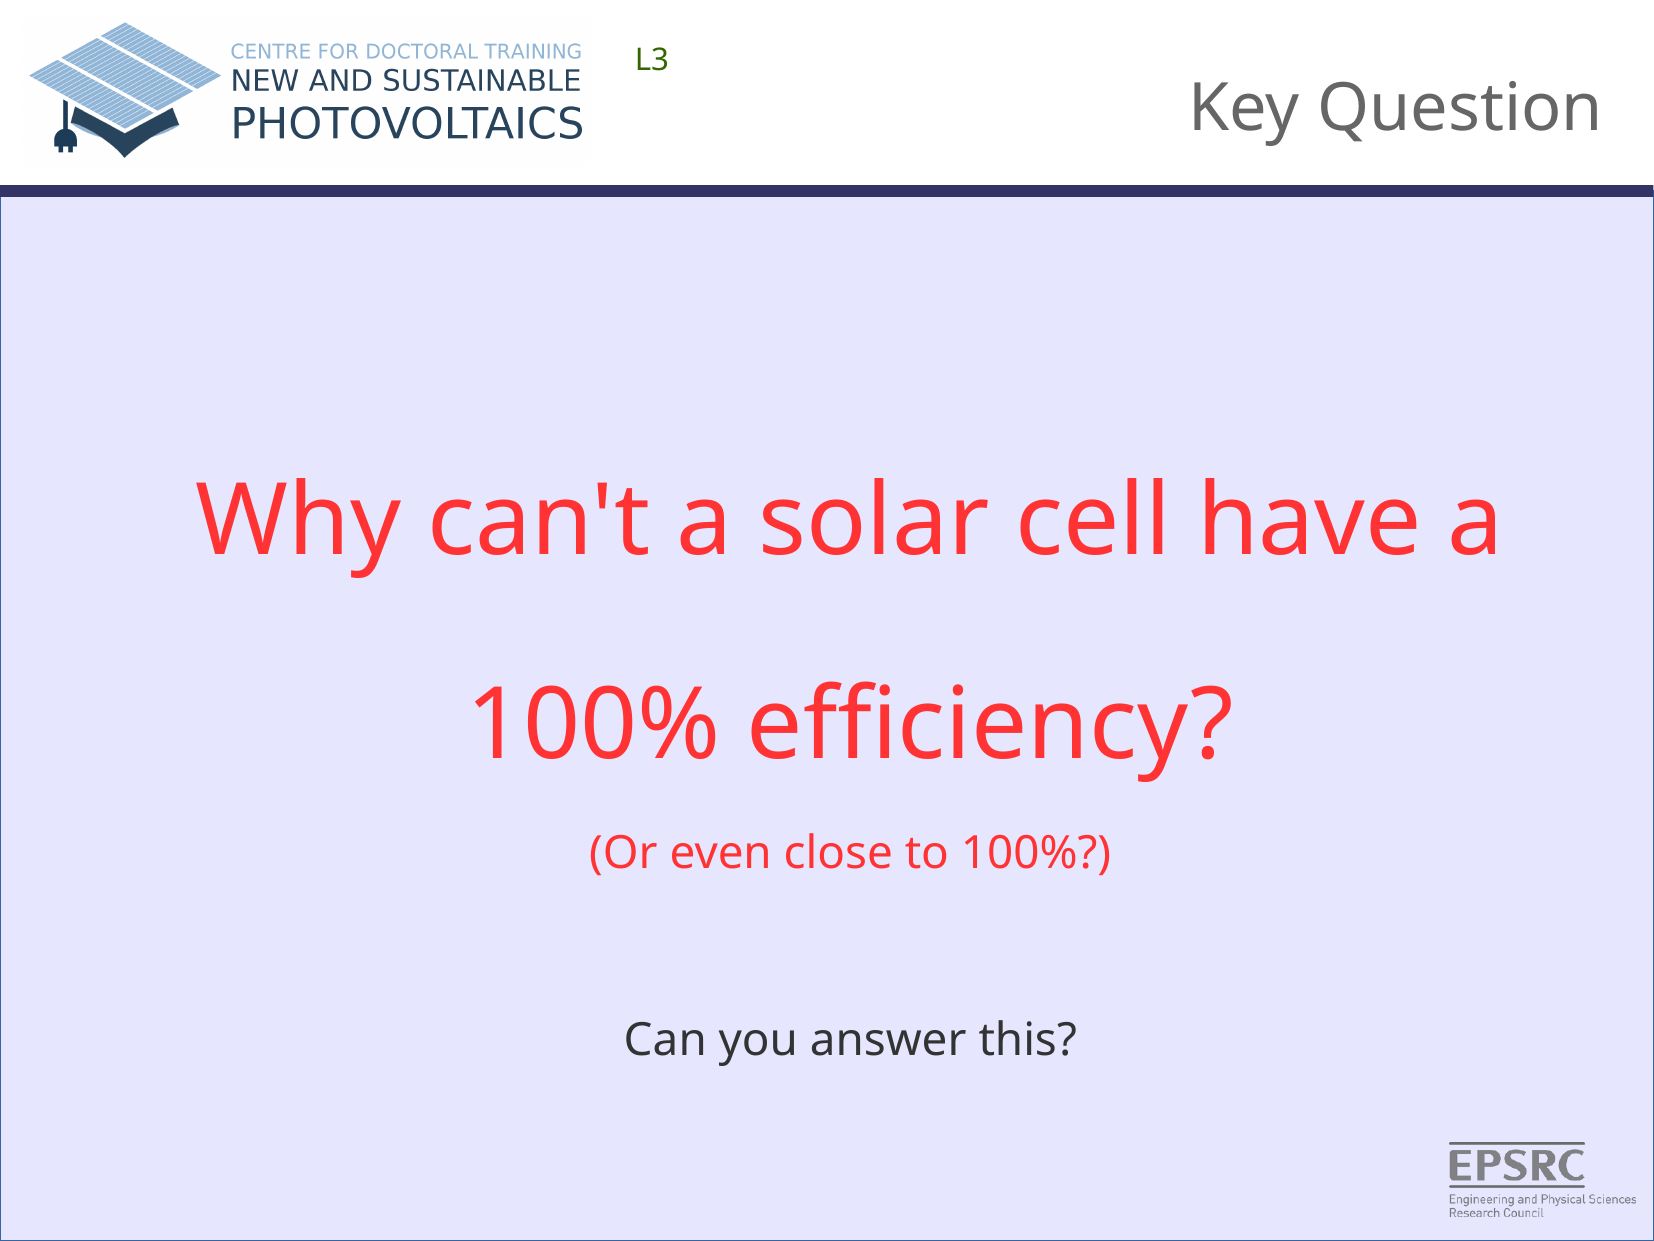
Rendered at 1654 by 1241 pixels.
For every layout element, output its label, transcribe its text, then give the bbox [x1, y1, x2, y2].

picture [1449, 1142, 1636, 1217]
text_box L3 [620, 29, 880, 80]
text_box Why can't a solar cell have a 100% efficiency? (Or even close to 100%?) Can you answer this? [124, 372, 1542, 1165]
text_box [0, 197, 1654, 1241]
text_box Key Question [767, 51, 1619, 142]
picture [19, 17, 591, 166]
